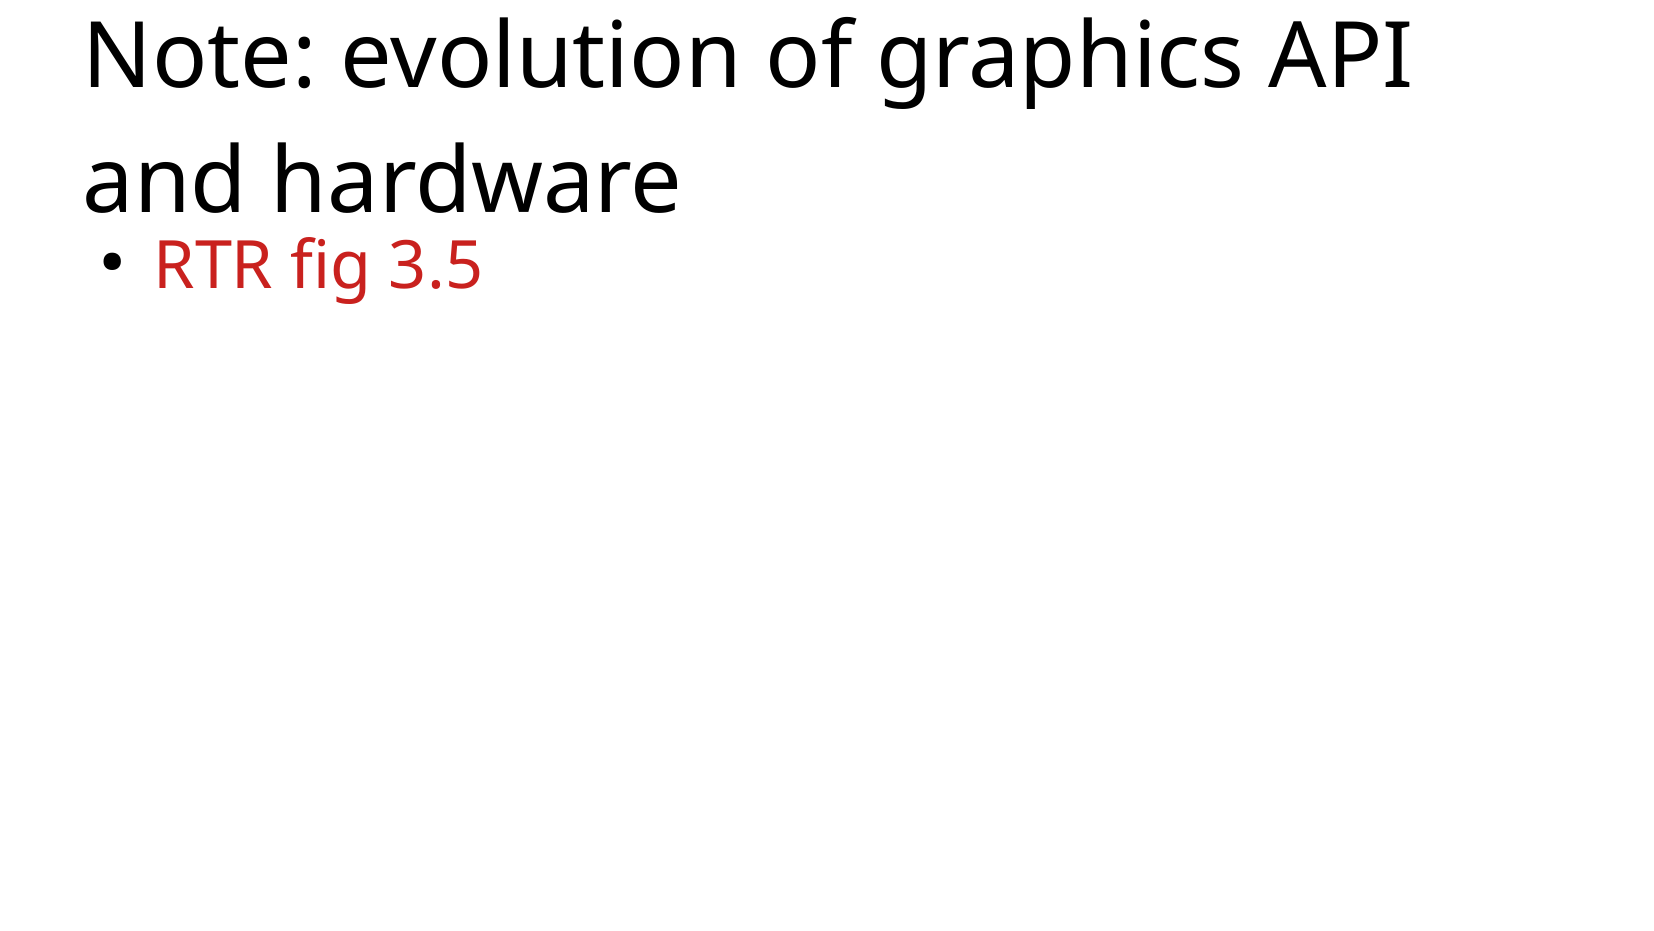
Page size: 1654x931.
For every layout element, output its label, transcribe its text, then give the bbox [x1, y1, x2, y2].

list RTR fig 3.5 [82, 217, 1571, 758]
title Note: evolution of graphics API and hardware [82, 0, 1571, 217]
